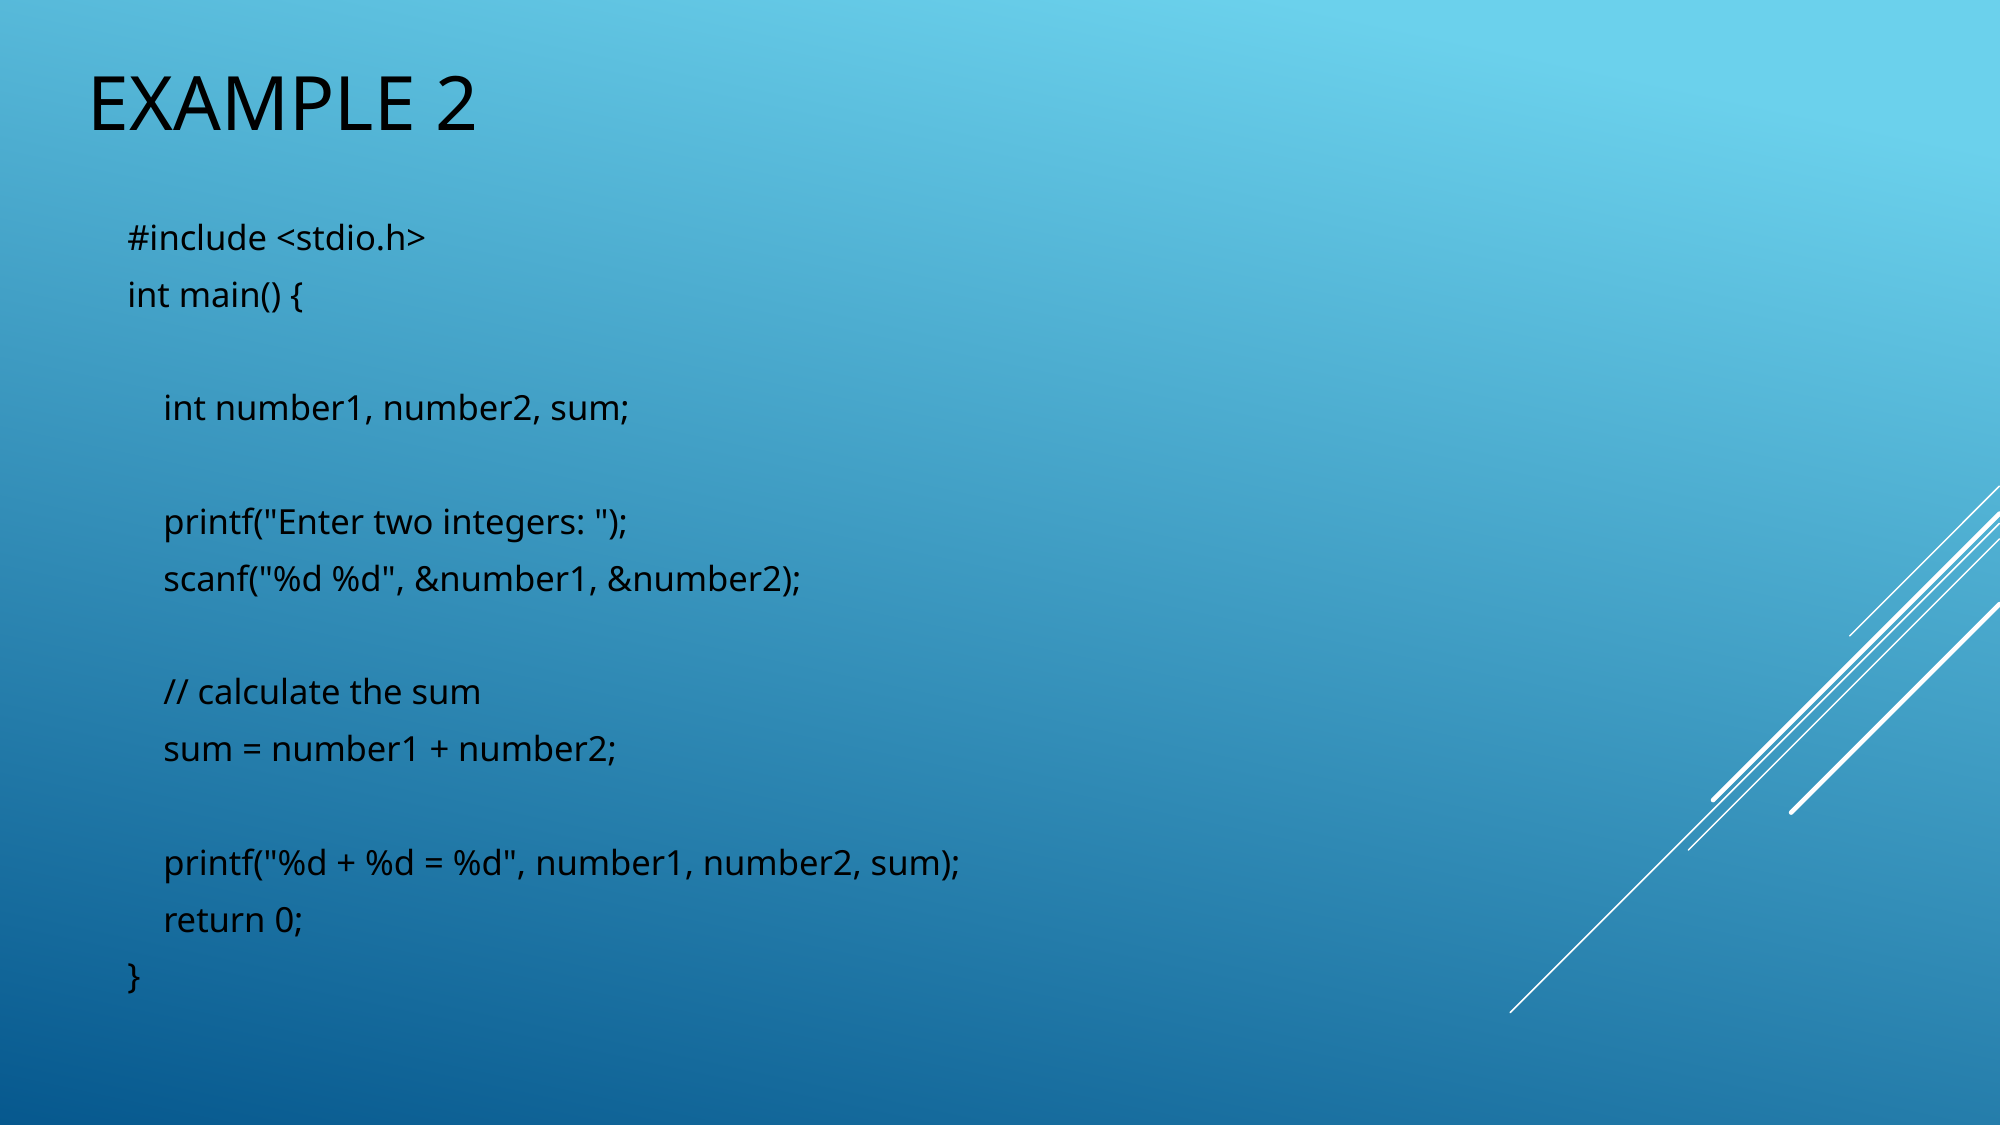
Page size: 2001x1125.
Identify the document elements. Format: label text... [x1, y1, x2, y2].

title Example 2 [72, 16, 1853, 185]
list #include <stdio.h> int main() { int number1, number2, sum; printf("Enter two integers: "); scanf("%d %d", &number1, &number2); // calculate the sum sum = number1 + number2; printf("%d + %d = %d", number1, number2, sum); return 0; } [112, 208, 1664, 1009]
